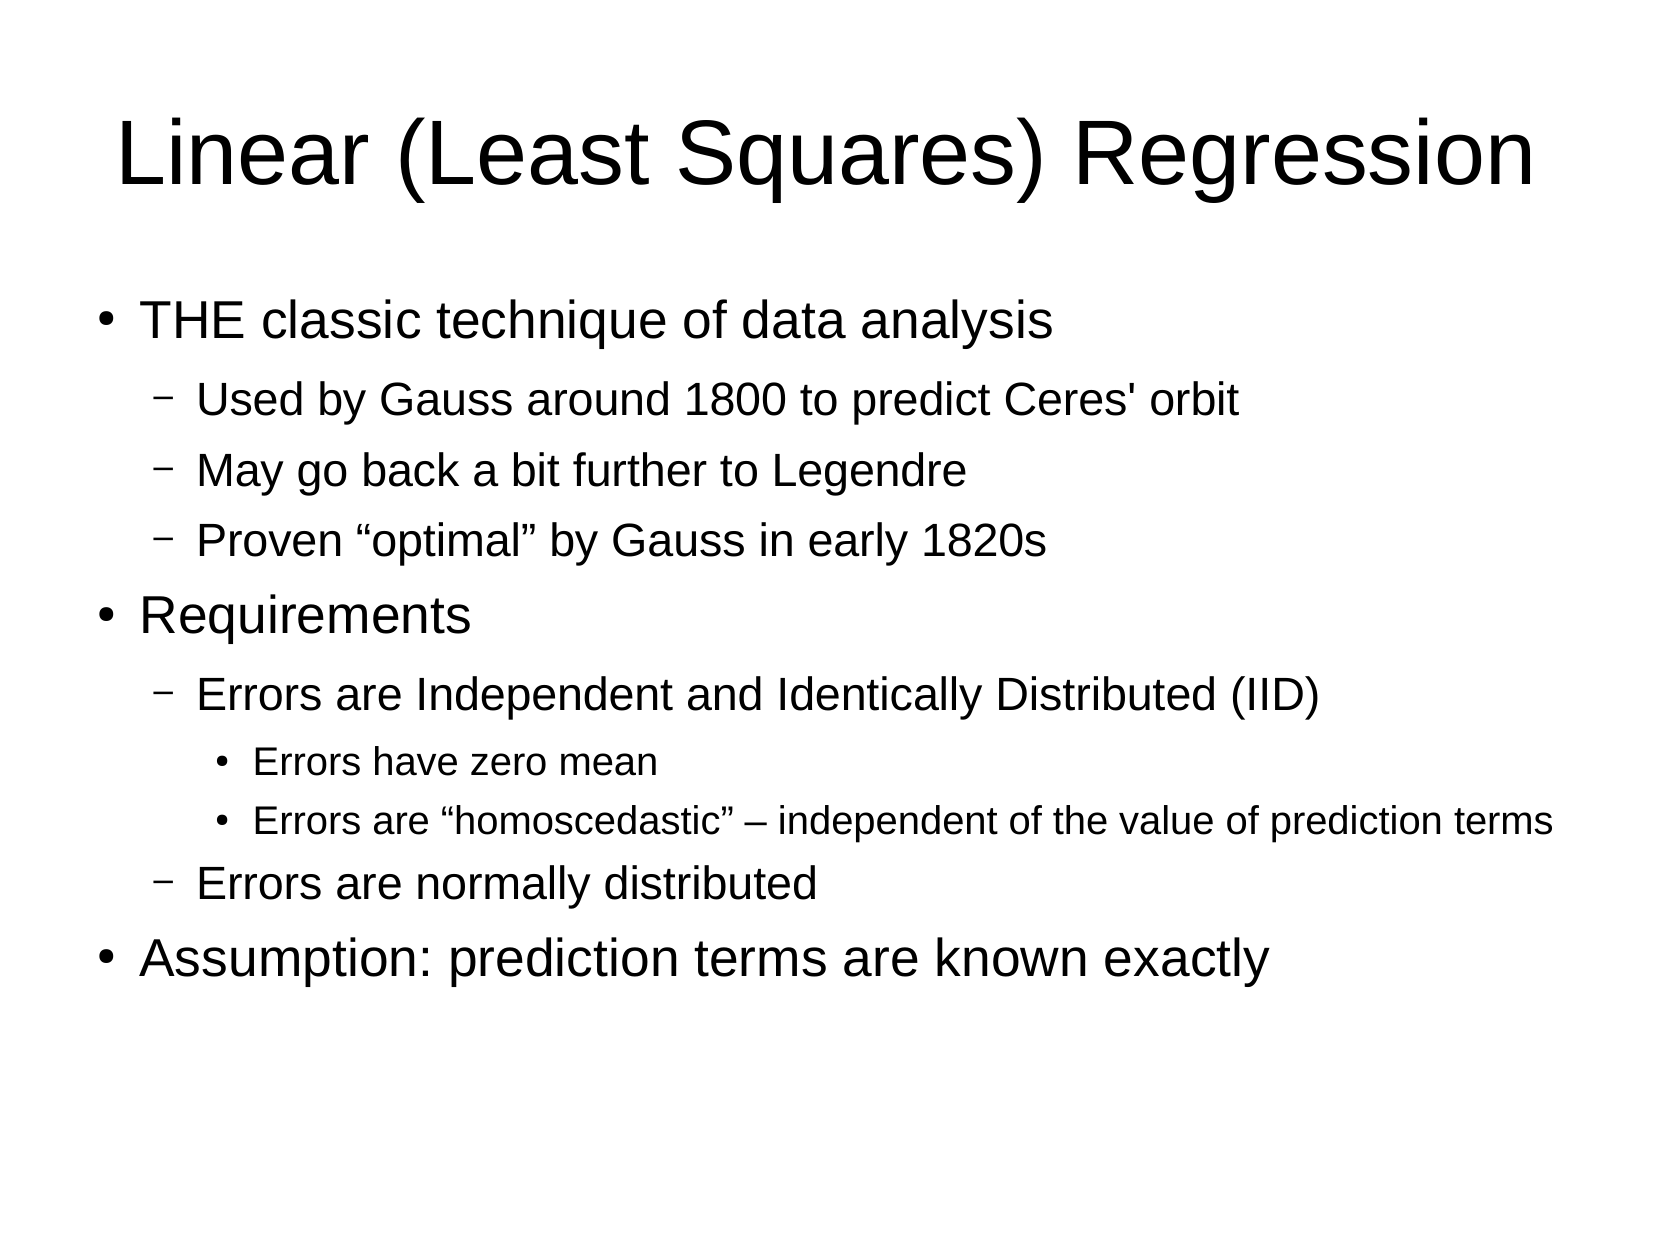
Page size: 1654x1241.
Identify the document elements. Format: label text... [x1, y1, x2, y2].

list THE classic technique of data analysis Used by Gauss around 1800 to predict Ceres' orbit May go back a bit further to Legendre Proven “optimal” by Gauss in early 1820s Requirements Errors are Independent and Identically Distributed (IID) Errors have zero mean Errors are “homoscedastic” – independent of the value of prediction terms Errors are normally distributed Assumption: prediction terms are known exactly [82, 290, 1571, 1010]
title Linear (Least Squares) Regression [82, 49, 1571, 257]
